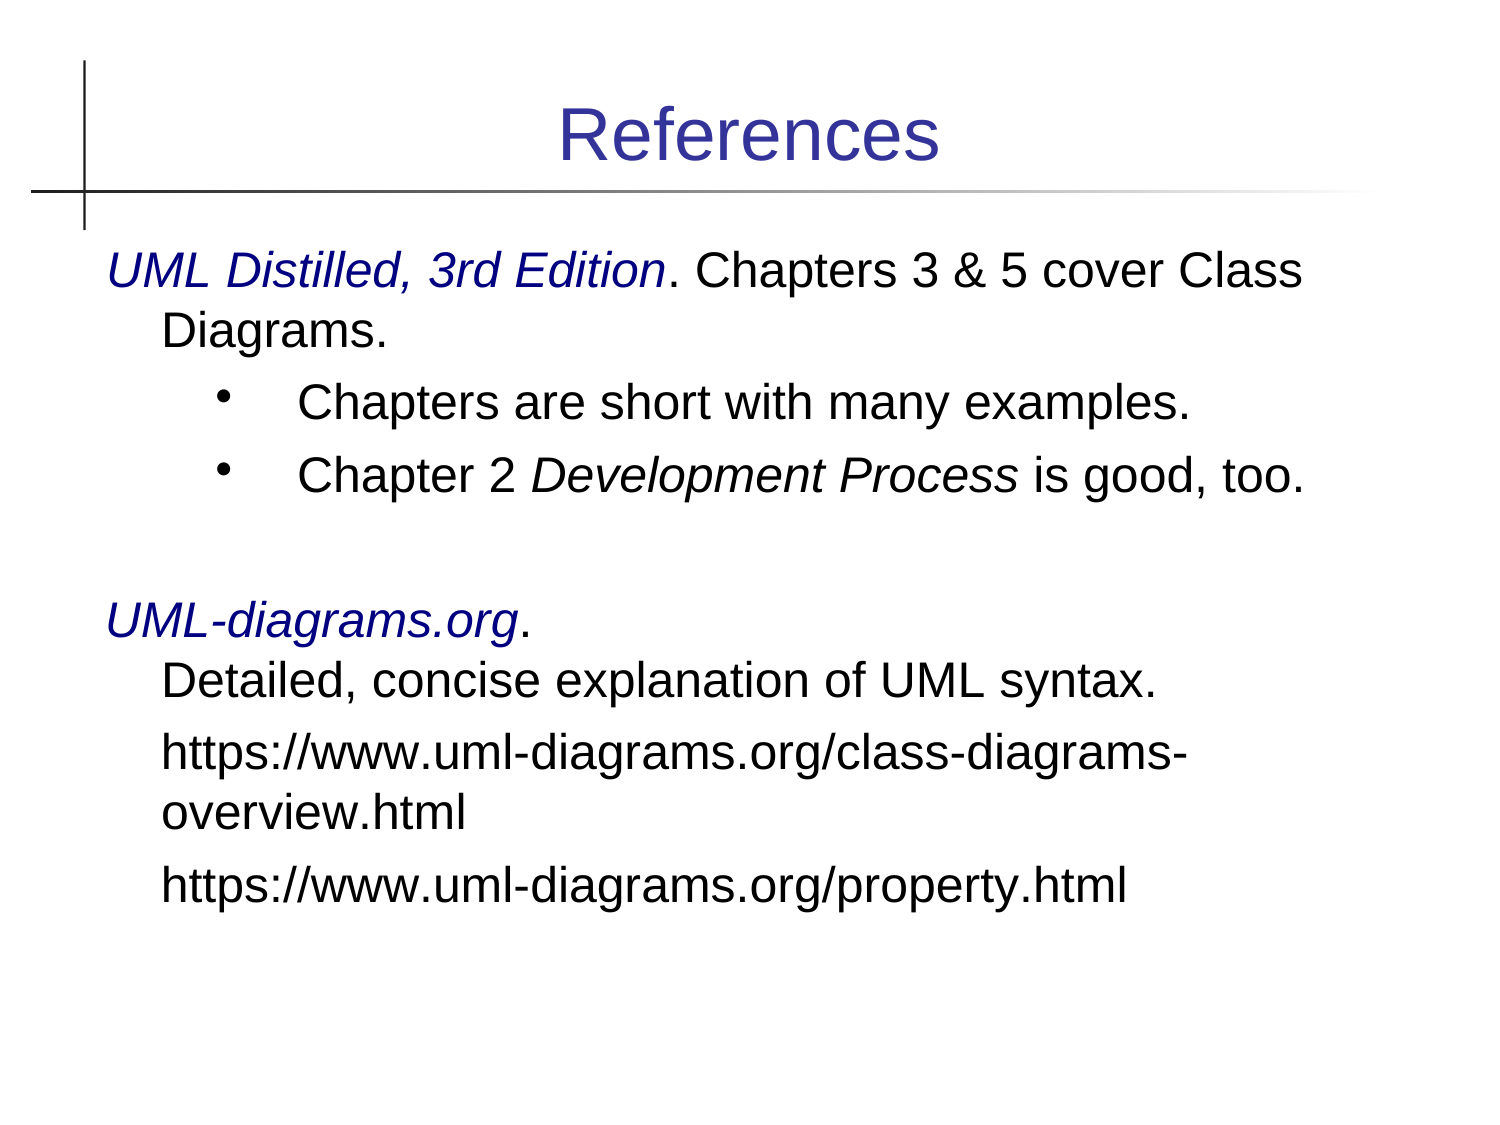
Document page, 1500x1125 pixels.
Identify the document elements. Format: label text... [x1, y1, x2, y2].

list UML Distilled, 3rd Edition. Chapters 3 & 5 cover Class Diagrams. Chapters are short with many examples. Chapter 2 Development Process is good, too. UML-diagrams.org. Detailed, concise explanation of UML syntax. https://www.uml-diagrams.org/class-diagrams-overview.html https://www.uml-diagrams.org/property.html [90, 229, 1409, 1096]
title References [100, 42, 1399, 184]
